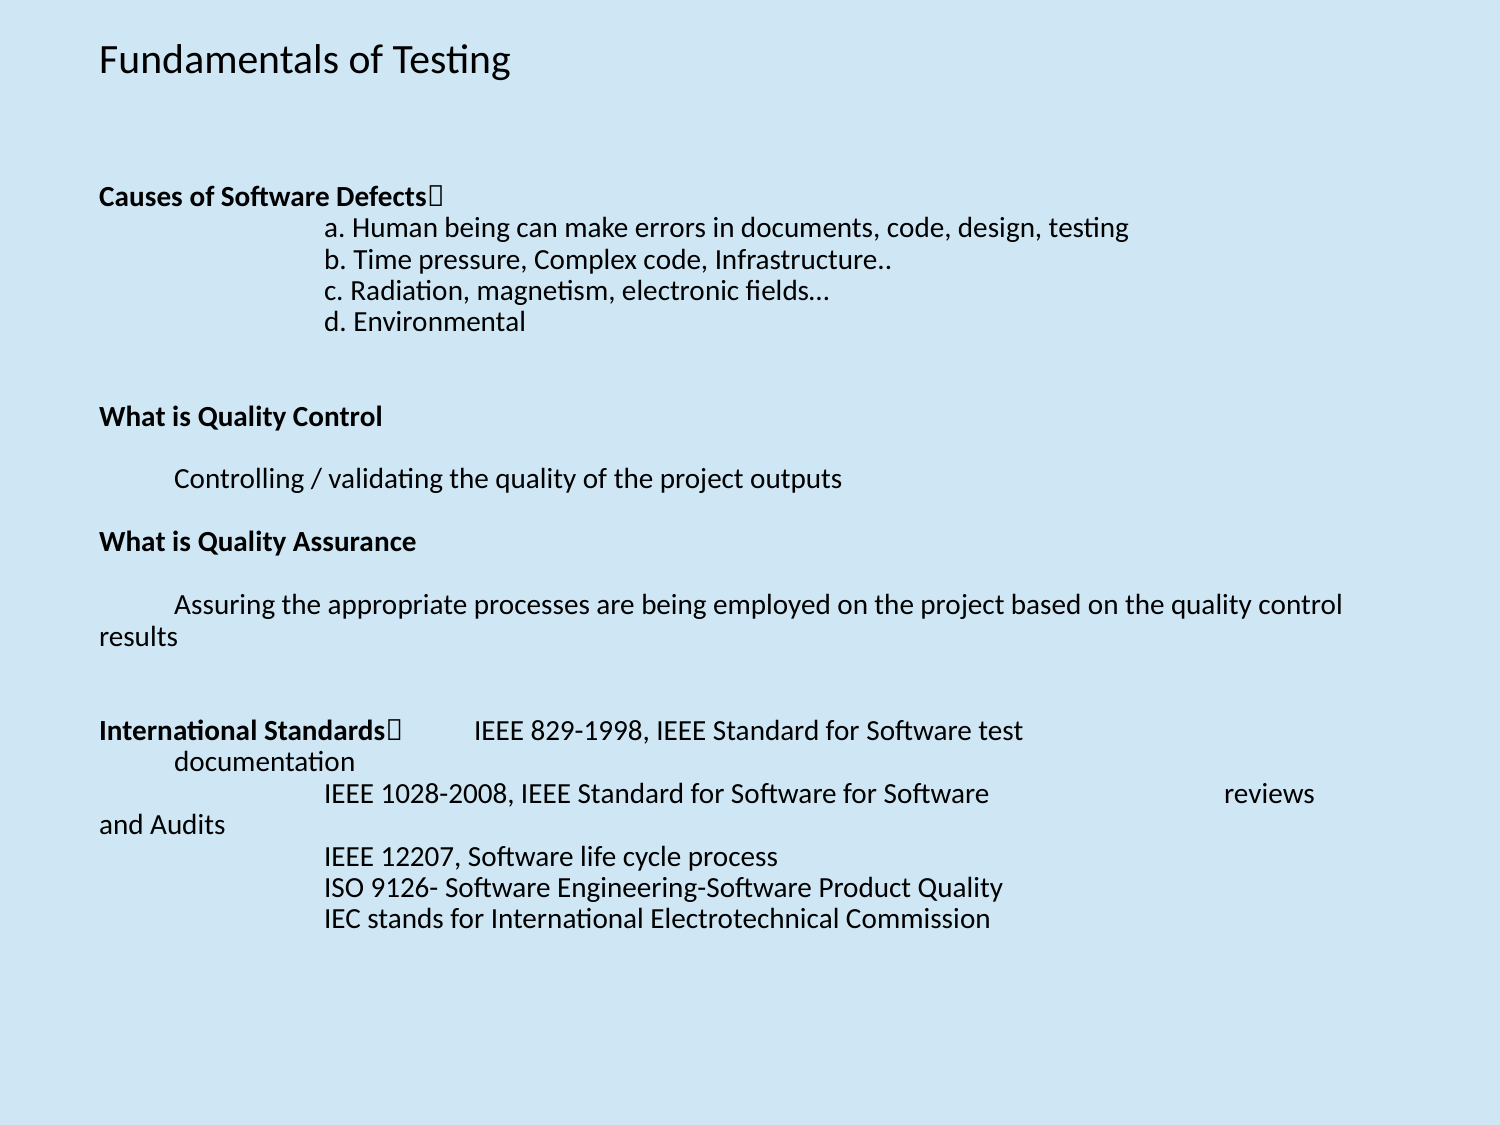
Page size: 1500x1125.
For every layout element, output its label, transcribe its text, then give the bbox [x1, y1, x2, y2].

title Causes of Software Defects a. Human being can make errors in documents, code, design, testing b. Time pressure, Complex code, Infrastructure.. c. Radiation, magnetism, electronic fields… d. Environmental What is Quality Control Controlling / validating the quality of the project outputs What is Quality Assurance Assuring the appropriate processes are being employed on the project based on the quality control results International Standards IEEE 829-1998, IEEE Standard for Software test documentation IEEE 1028-2008, IEEE Standard for Software for Software reviews and Audits IEEE 12207, Software life cycle process ISO 9126- Software Engineering-Software Product Quality IEC stands for International Electrotechnical Commission [84, 173, 1379, 1120]
text_box Fundamentals of Testing [84, 24, 877, 90]
